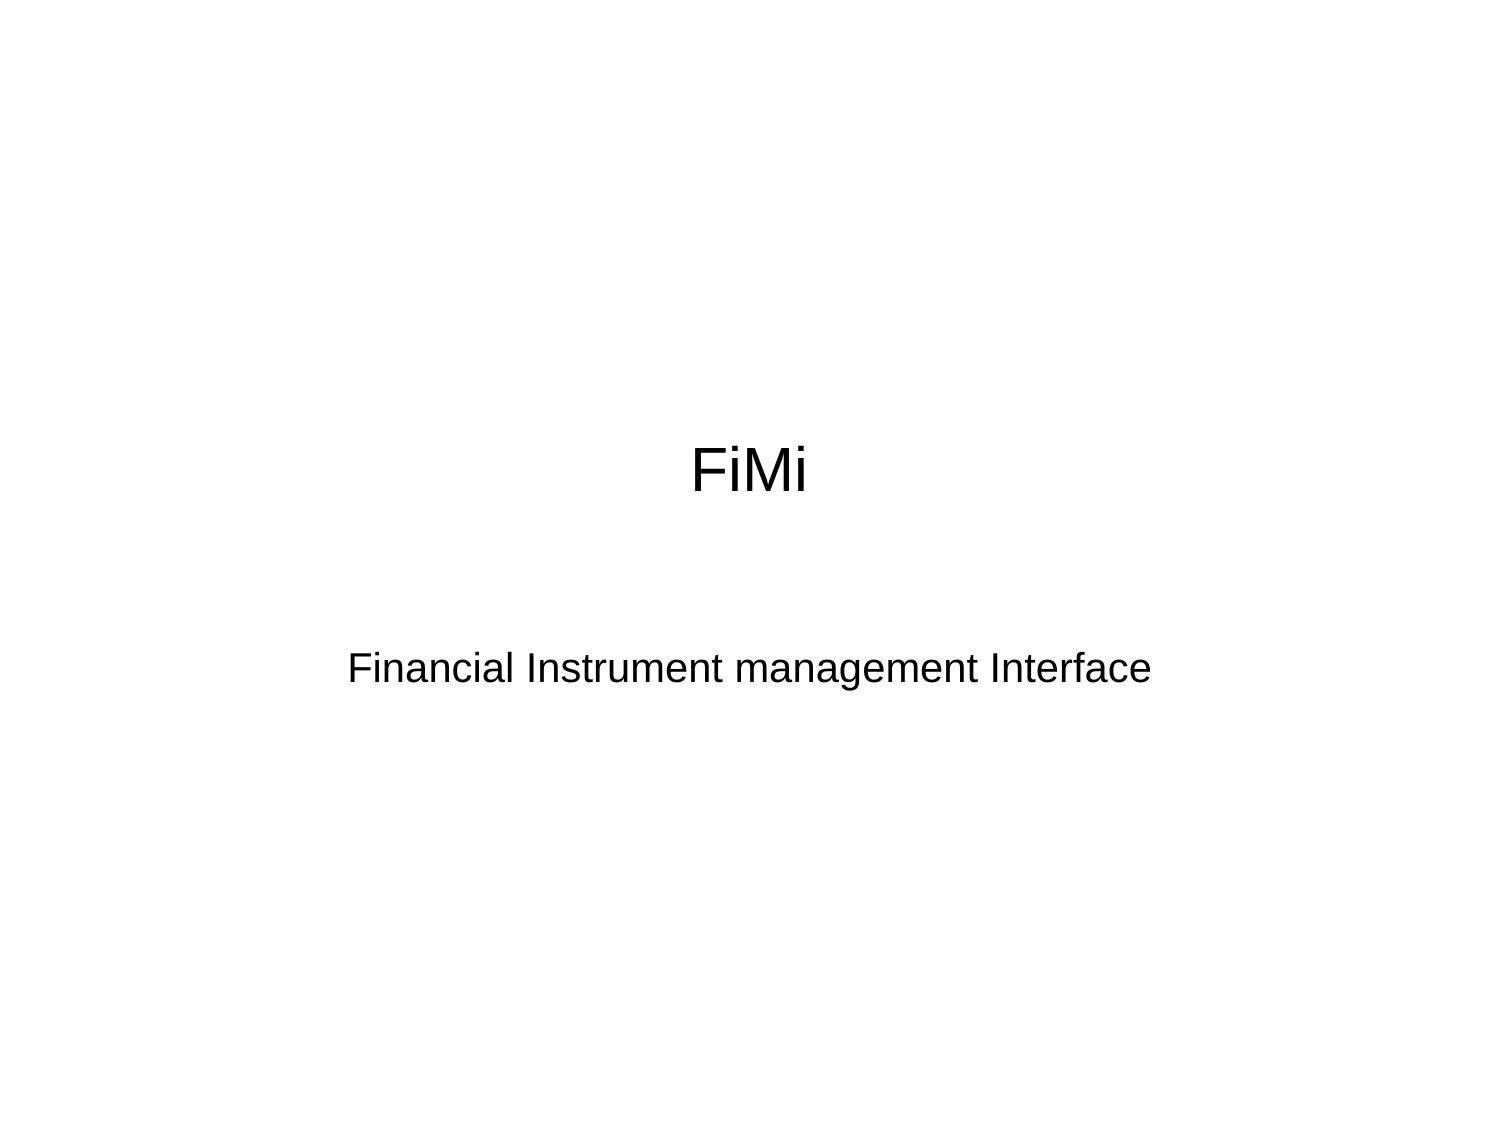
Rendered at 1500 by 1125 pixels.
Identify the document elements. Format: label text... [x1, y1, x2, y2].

title FiMi [112, 349, 1388, 591]
subtitle Financial Instrument management Interface [225, 637, 1276, 926]
